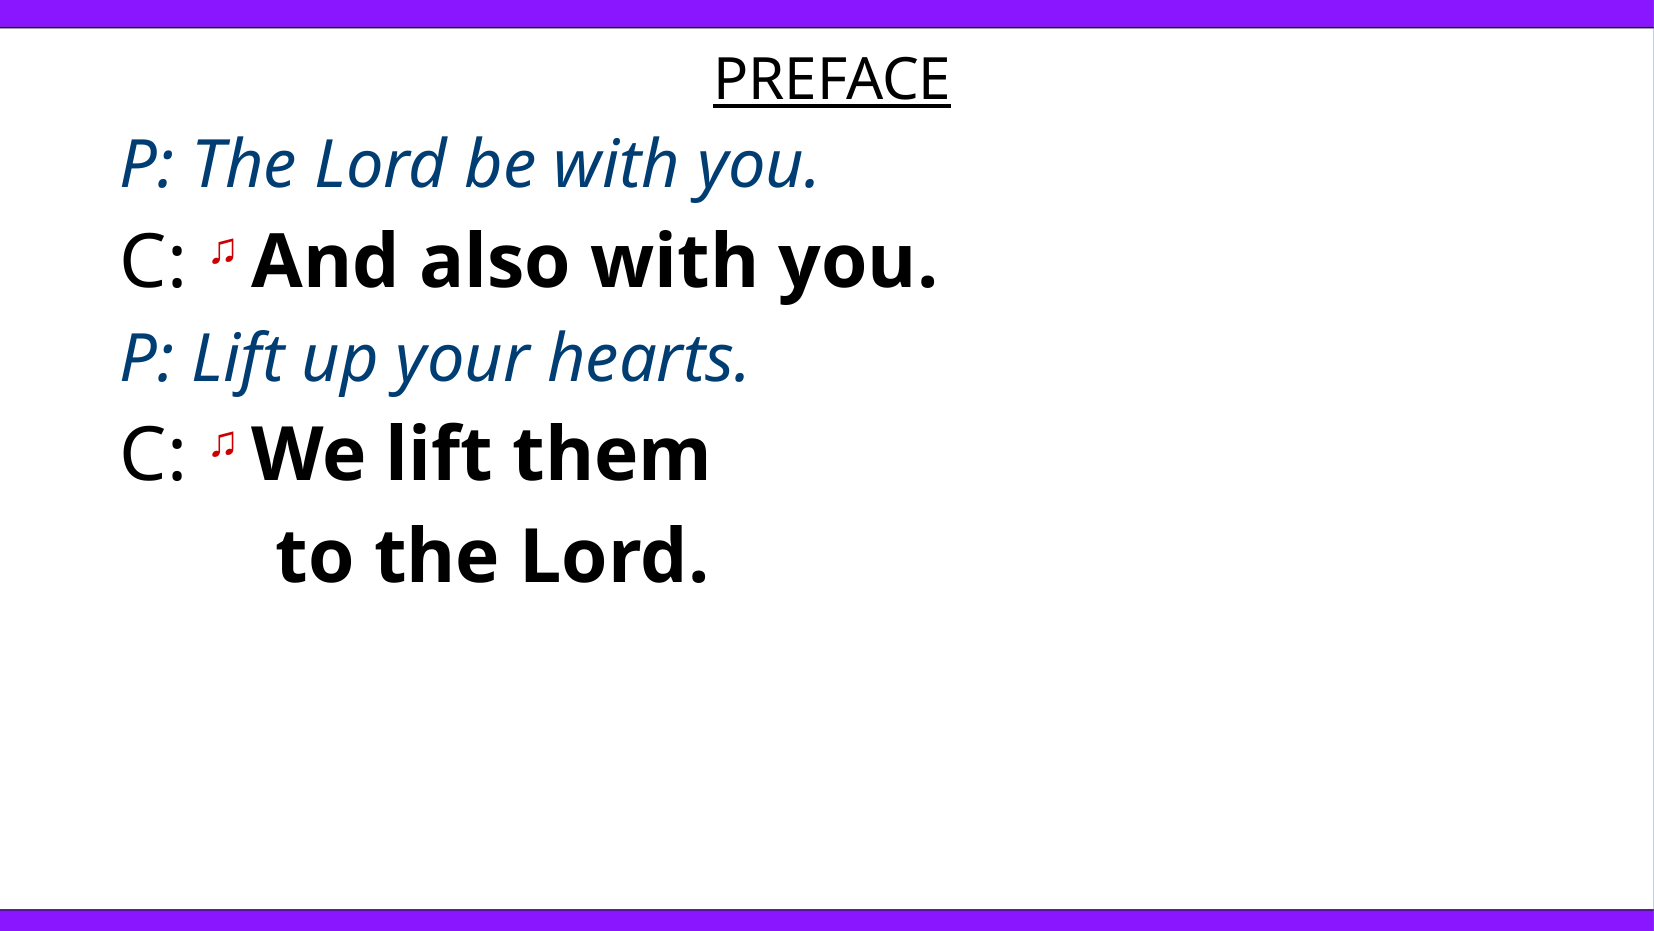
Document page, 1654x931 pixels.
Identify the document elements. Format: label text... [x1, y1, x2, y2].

text_box PREFACE P: The Lord be with you. C: ♫ And also with you. P: Lift up your hearts. C: ♫ We lift them to the Lord. [105, 30, 1561, 600]
picture [0, 0, 1654, 931]
